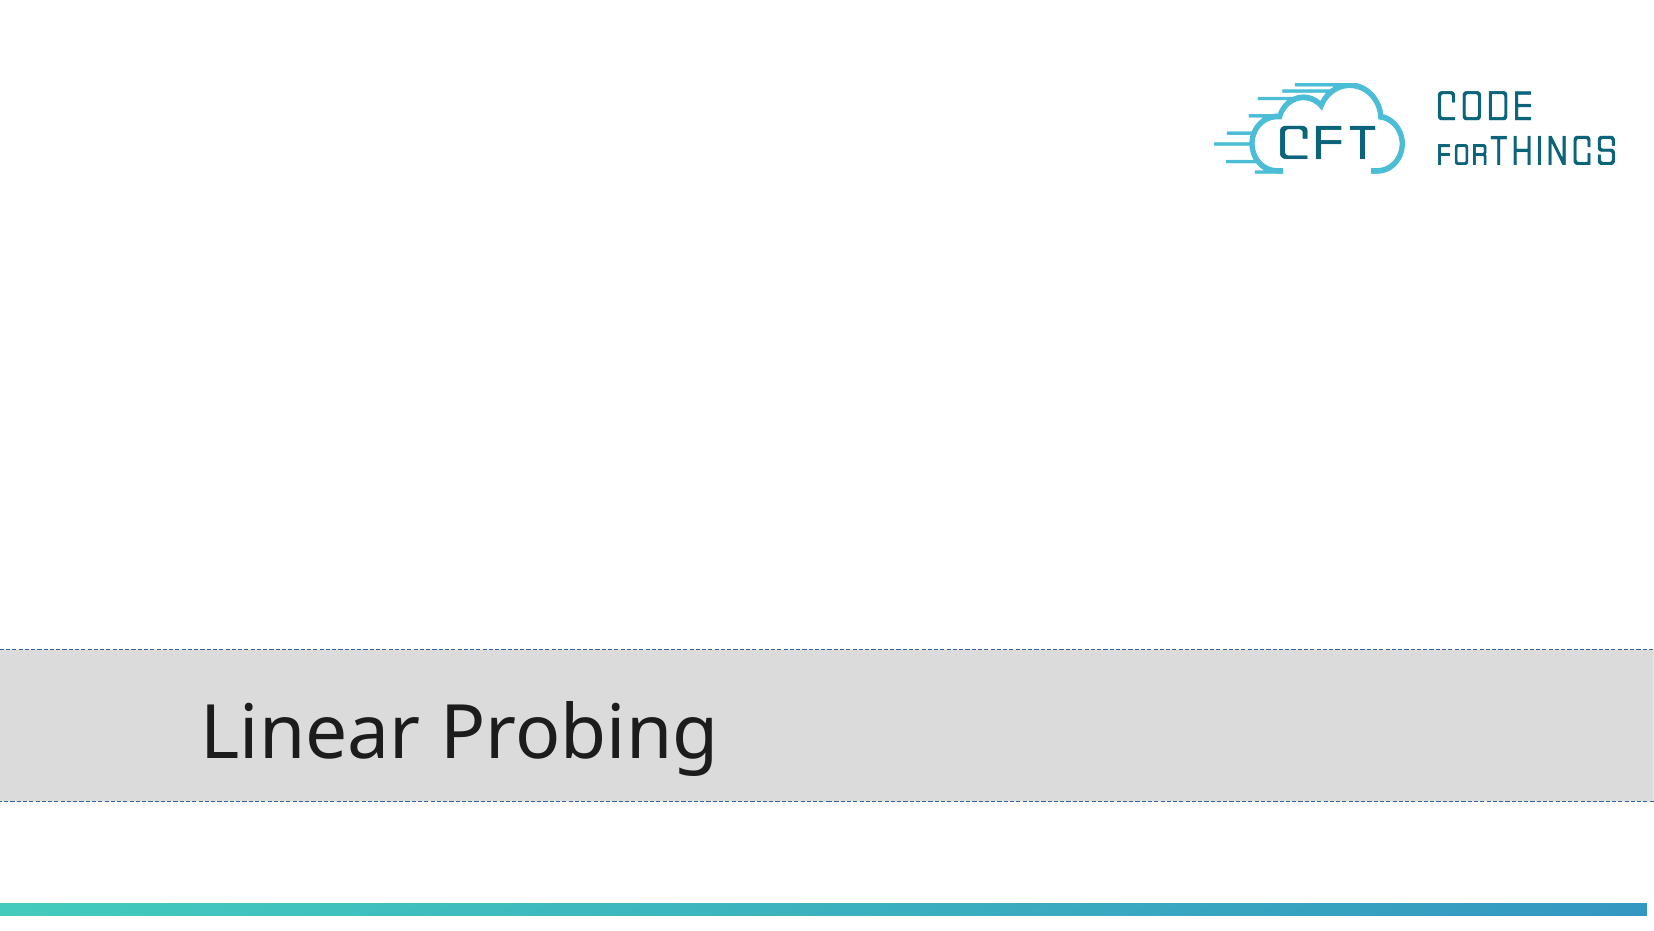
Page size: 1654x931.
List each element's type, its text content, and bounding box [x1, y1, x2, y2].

picture [1214, 83, 1615, 174]
title Linear Probing [53, 651, 1542, 807]
